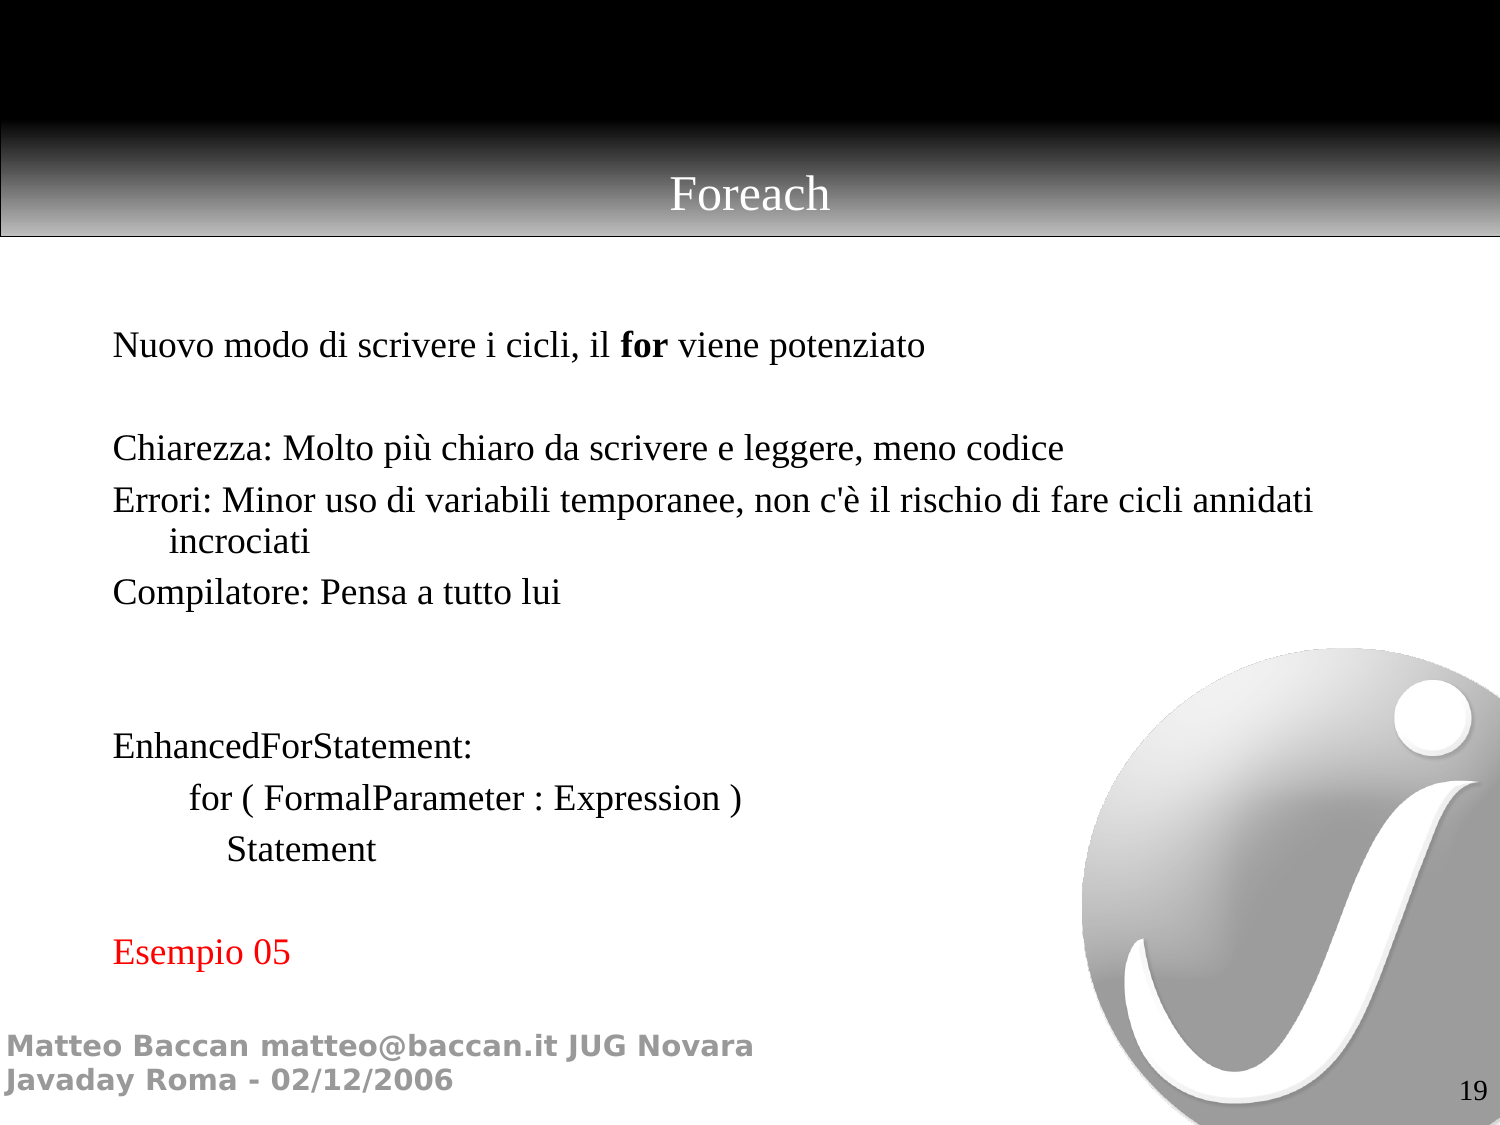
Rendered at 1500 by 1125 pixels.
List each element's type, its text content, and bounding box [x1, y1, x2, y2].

list Nuovo modo di scrivere i cicli, il for viene potenziato Chiarezza: Molto più chiaro da scrivere e leggere, meno codice Errori: Minor uso di variabili temporanee, non c'è il rischio di fare cicli annidati incrociati Compilatore: Pensa a tutto lui EnhancedForStatement: for ( FormalParameter : Expression ) Statement Esempio 05 [112, 324, 1388, 1009]
title Foreach [112, 99, 1388, 288]
picture [1081, 648, 1500, 1125]
